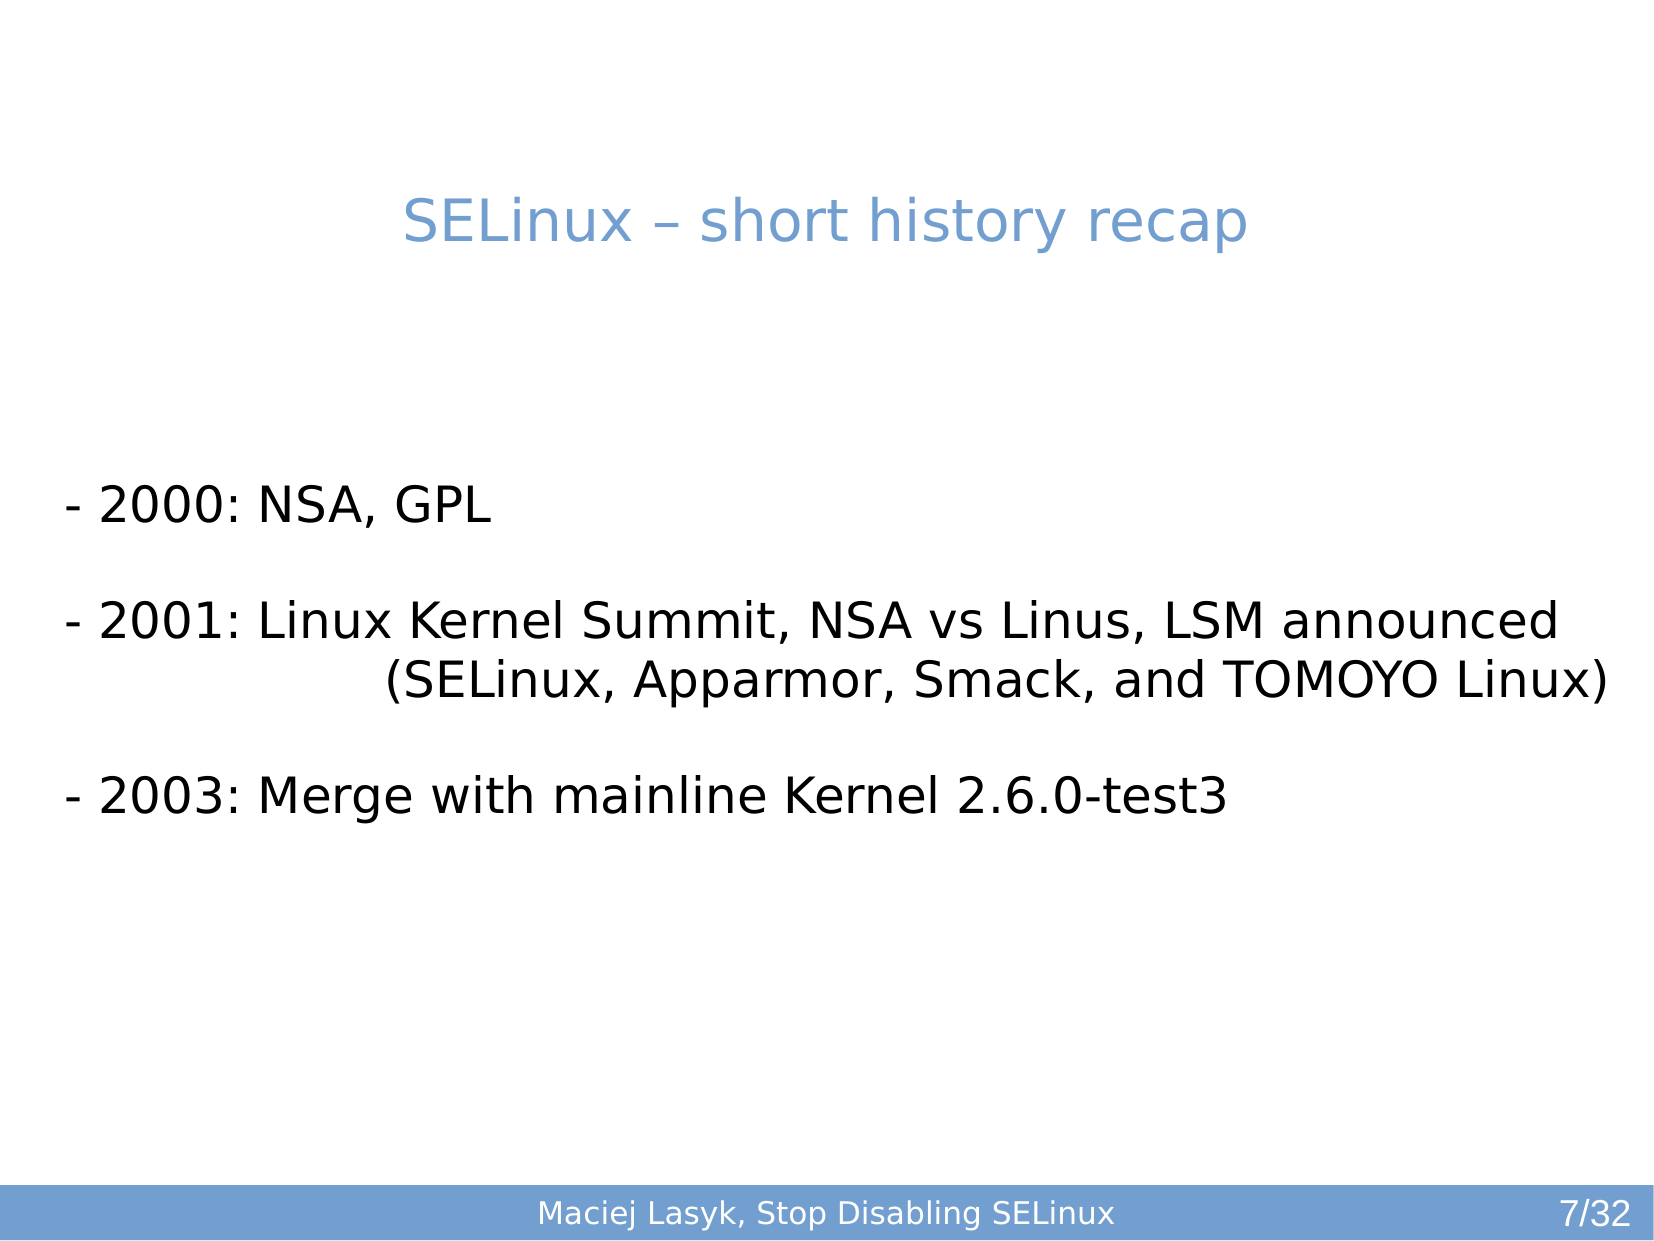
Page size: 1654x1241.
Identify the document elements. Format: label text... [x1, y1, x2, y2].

text_box - 2000: NSA, GPL - 2001: Linux Kernel Summit, NSA vs Linus, LSM announced (SELinux, Apparmor, Smack, and TOMOYO Linux) - 2003: Merge with mainline Kernel 2.6.0-test3 [49, 468, 1626, 892]
text_box 7/32 [1533, 1185, 1647, 1241]
text_box SELinux – short history recap [388, 180, 1266, 263]
text_box [0, 1185, 1533, 1241]
text_box Maciej Lasyk, Stop Disabling SELinux [522, 1188, 1132, 1240]
text_box [1647, 1185, 1654, 1241]
